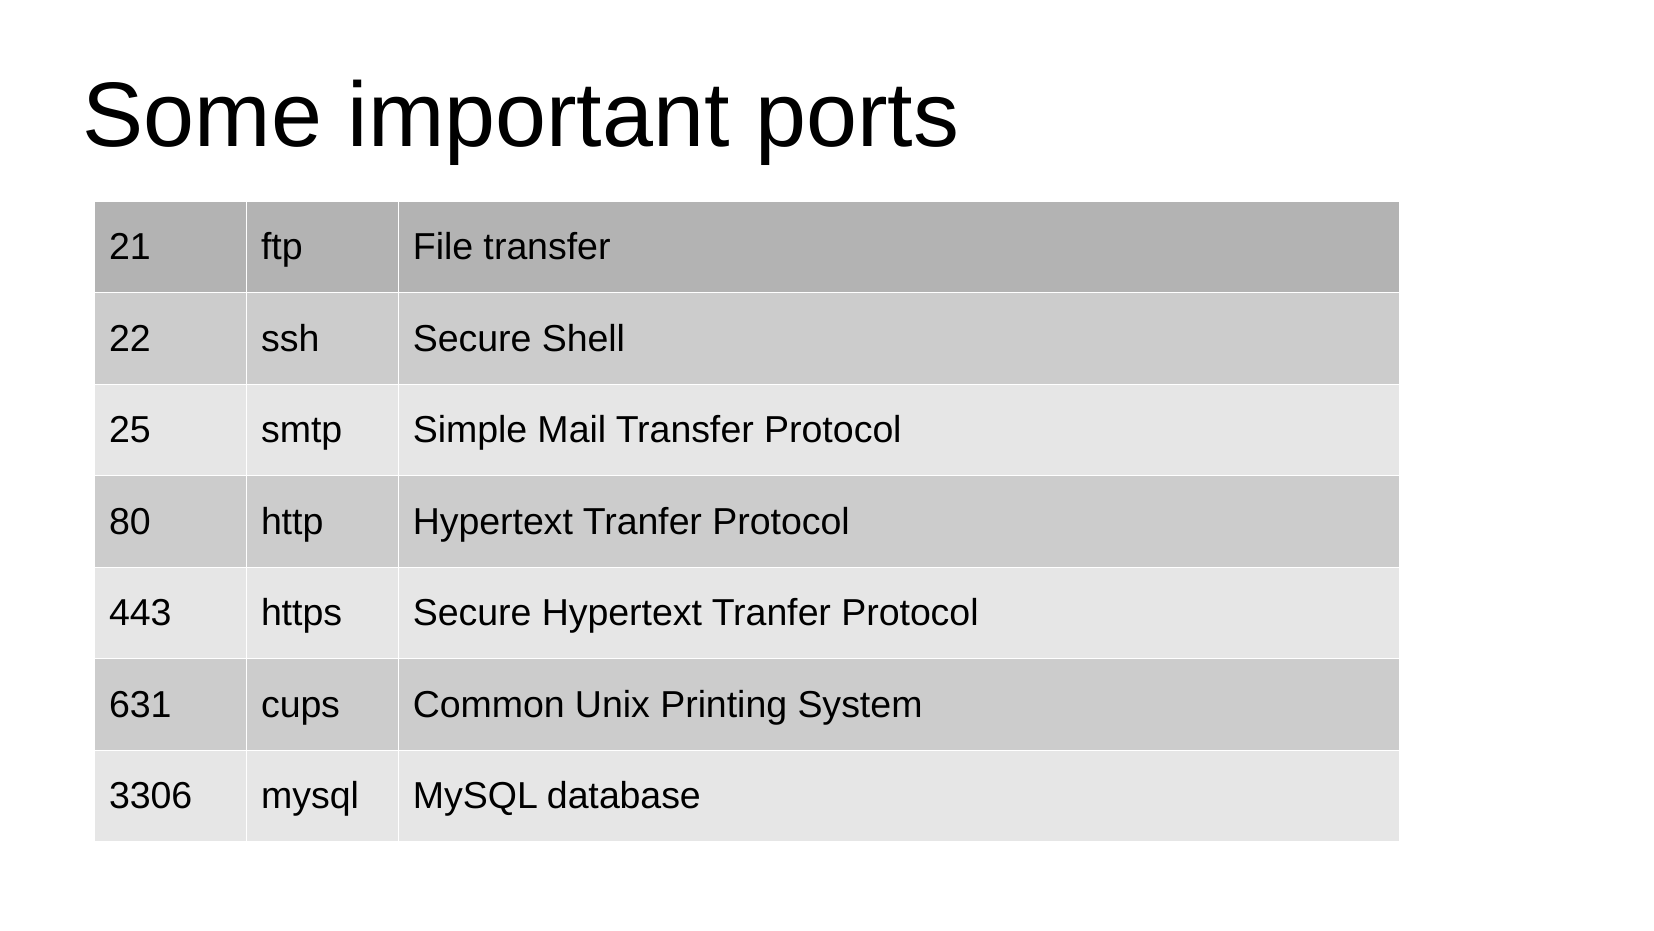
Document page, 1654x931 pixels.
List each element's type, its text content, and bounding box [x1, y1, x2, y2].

table_cell 3306 [95, 751, 246, 841]
table_cell 80 [95, 476, 246, 567]
table_header 21 [95, 202, 246, 292]
table_cell Secure Hypertext Tranfer Protocol [399, 568, 1399, 658]
table_cell 22 [95, 293, 246, 384]
table_cell Hypertext Tranfer Protocol [399, 476, 1399, 567]
table_cell https [247, 568, 398, 658]
table_cell Secure Shell [399, 293, 1399, 384]
table_cell cups [247, 659, 398, 750]
table_cell Common Unix Printing System [399, 659, 1399, 750]
table_cell 25 [95, 385, 246, 475]
table_cell 631 [95, 659, 246, 750]
table_cell ssh [247, 293, 398, 384]
table_cell MySQL database [399, 751, 1399, 841]
table_cell Simple Mail Transfer Protocol [399, 385, 1399, 475]
table_header ftp [247, 202, 398, 292]
table_cell 443 [95, 568, 246, 658]
table_header File transfer [399, 202, 1399, 292]
table_cell mysql [247, 751, 398, 841]
table_cell smtp [247, 385, 398, 475]
table_cell http [247, 476, 398, 567]
title Some important ports [82, 37, 1571, 193]
